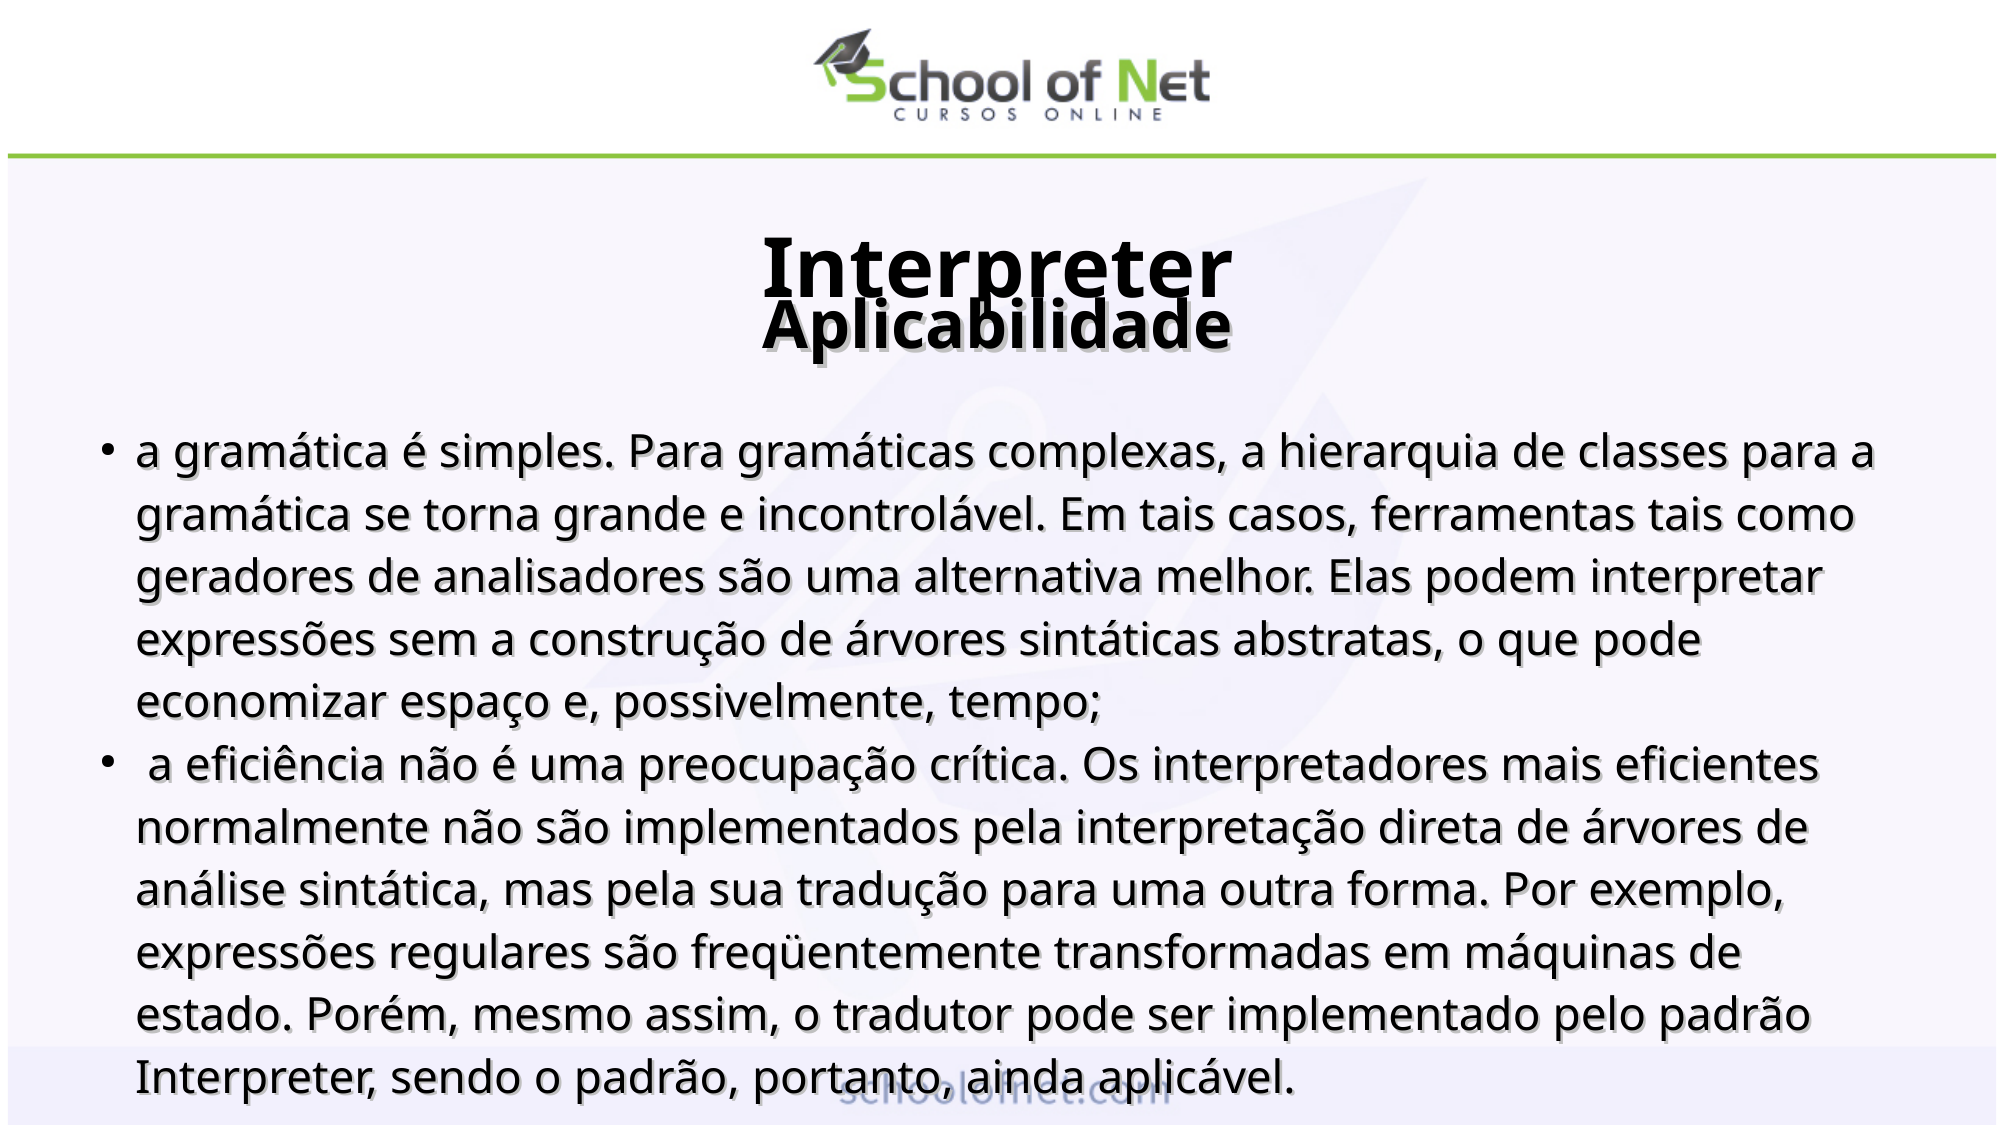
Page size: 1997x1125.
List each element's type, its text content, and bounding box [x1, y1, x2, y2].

title Interpreter [99, 171, 1897, 321]
subtitle Aplicabilidade a gramática é simples. Para gramáticas complexas, a hierarquia de classes para a gramática se torna grande e incontrolável. Em tais casos, ferramentas tais como geradores de analisadores são uma alternativa melhor. Elas podem interpretar expressões sem a construção de árvores sintáticas abstratas, o que pode economizar espaço e, possivelmente, tempo; a eficiência não é uma preocupação crítica. Os interpretadores mais eficientes normalmente não são implementados pela interpretação direta de árvores de análise sintática, mas pela sua tradução para uma outra forma. Por exemplo, expressões regulares são freqüentemente transformadas em máquinas de estado. Porém, mesmo assim, o tradutor pode ser implementado pelo padrão Interpreter, sendo o padrão, portanto, ainda aplicável. [99, 321, 1897, 1063]
picture [7, 5, 1997, 1125]
